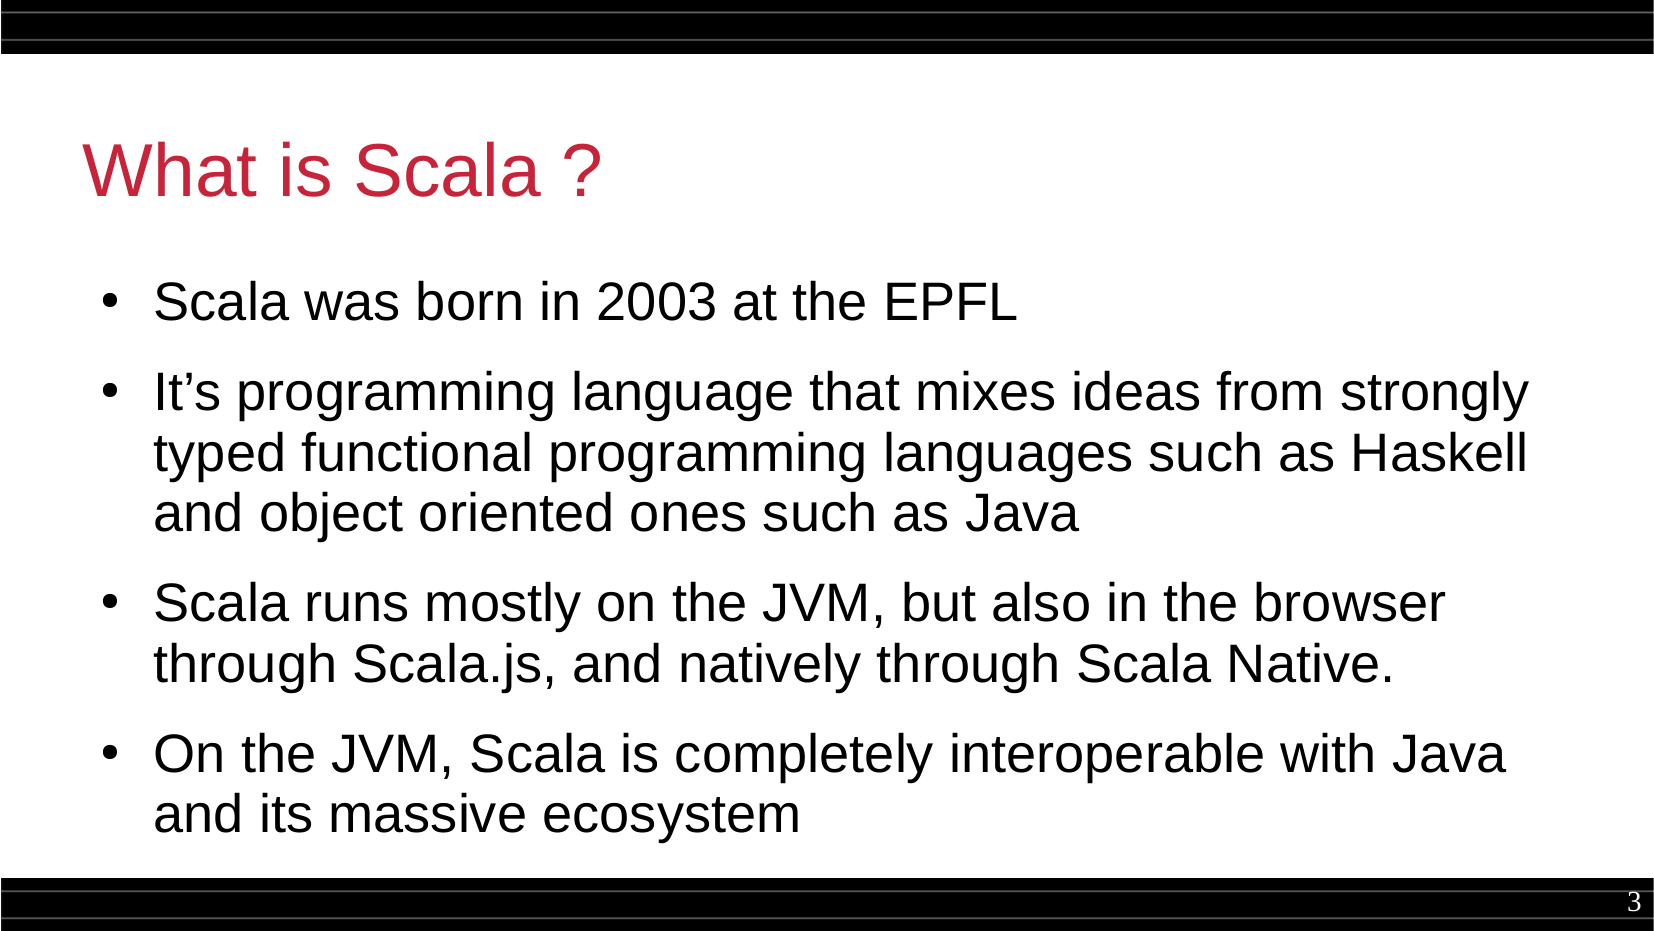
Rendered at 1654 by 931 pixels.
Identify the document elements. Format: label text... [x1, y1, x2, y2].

list Scala was born in 2003 at the EPFL It’s programming language that mixes ideas from strongly typed functional programming languages such as Haskell and object oriented ones such as Java Scala runs mostly on the JVM, but also in the browser through Scala.js, and natively through Scala Native. On the JVM, Scala is completely interoperable with Java and its massive ecosystem [82, 271, 1571, 851]
title What is Scala ? [82, 92, 1571, 249]
picture [1, 878, 1654, 931]
picture [1, 0, 1654, 54]
